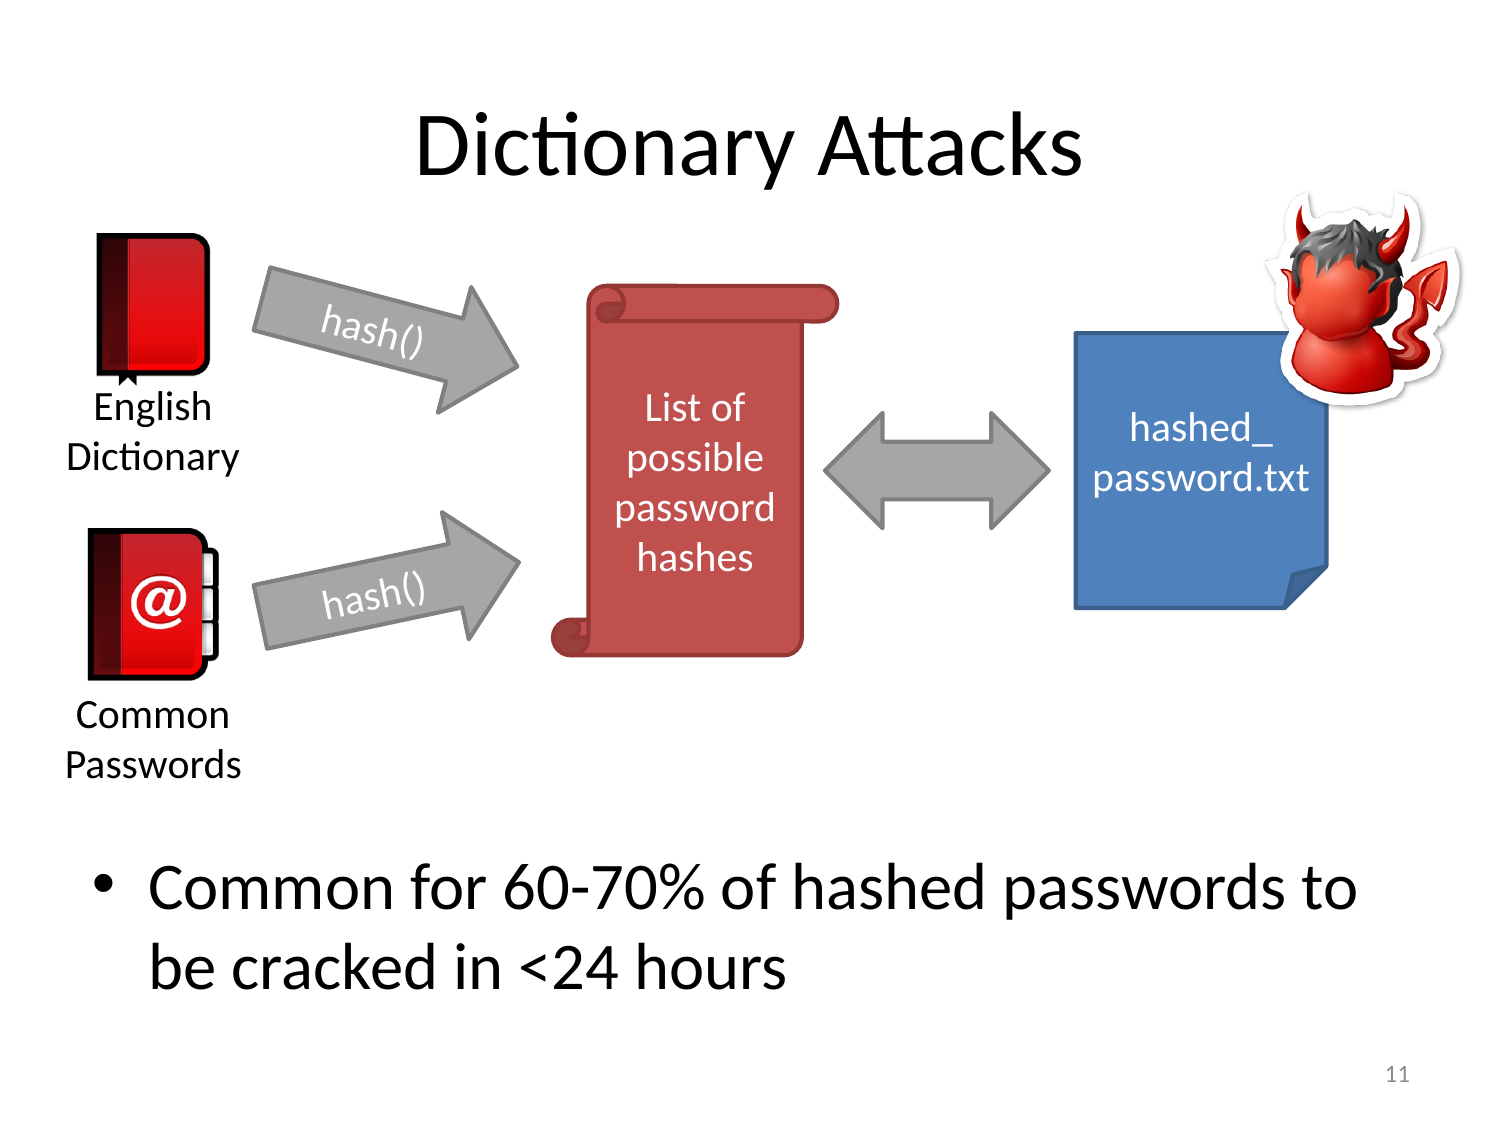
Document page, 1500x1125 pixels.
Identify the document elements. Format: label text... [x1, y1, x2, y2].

text_box List of possible password hashes [572, 285, 838, 656]
title Dictionary Attacks [75, 45, 1425, 233]
picture [76, 232, 230, 371]
text_box Common Passwords [49, 679, 257, 794]
picture [1252, 188, 1477, 413]
list Common for 60-70% of hashed passwords to be cracked in <24 hours [76, 835, 1427, 1028]
slide_number 1 [1074, 1042, 1425, 1103]
text_box English Dictionary [51, 371, 255, 487]
text_box hash() [253, 512, 519, 649]
picture [76, 527, 230, 679]
text_box hashed_ password.txt [1075, 333, 1327, 609]
text_box [825, 412, 1049, 529]
text_box hash() [253, 267, 518, 413]
